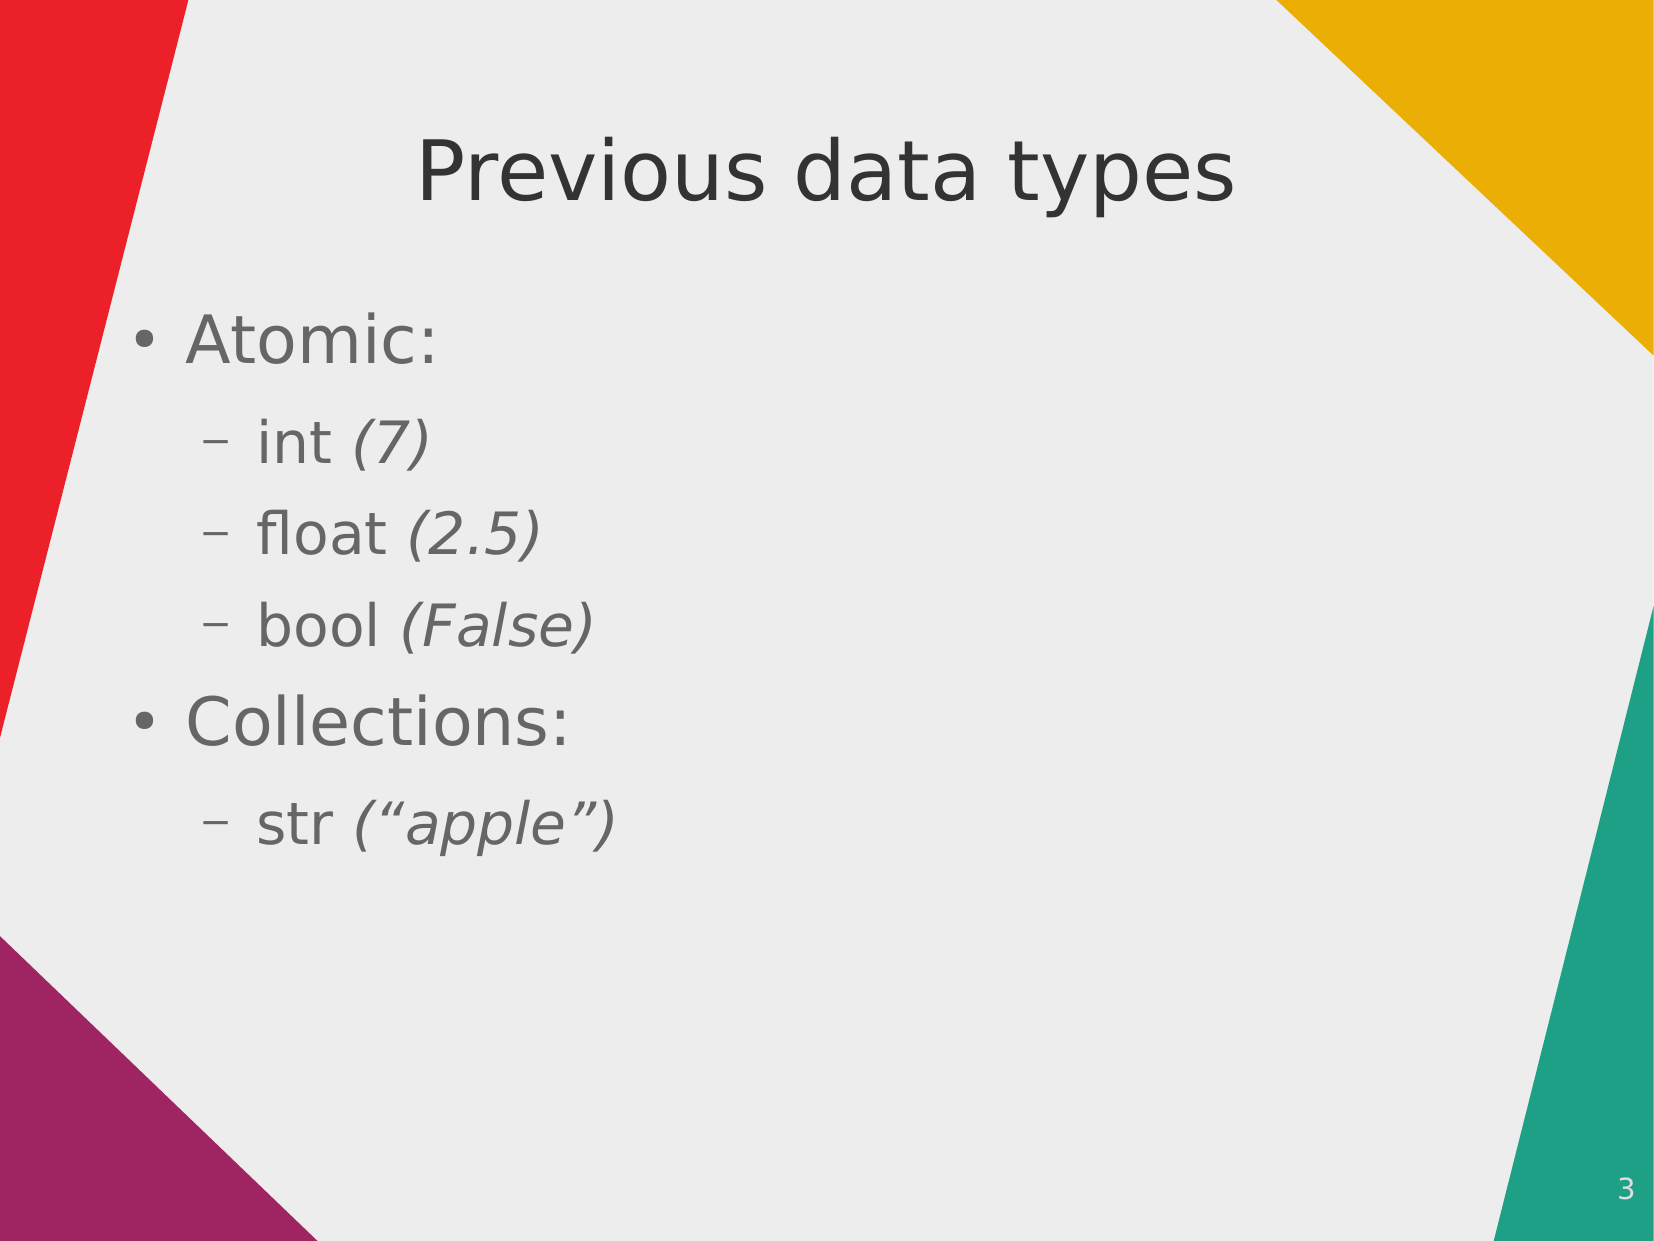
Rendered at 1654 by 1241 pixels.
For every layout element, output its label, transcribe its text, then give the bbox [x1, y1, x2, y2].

title Previous data types [114, 73, 1539, 271]
list Atomic: int (7) float (2.5) bool (False) Collections: str (“apple”) [114, 302, 1539, 1033]
